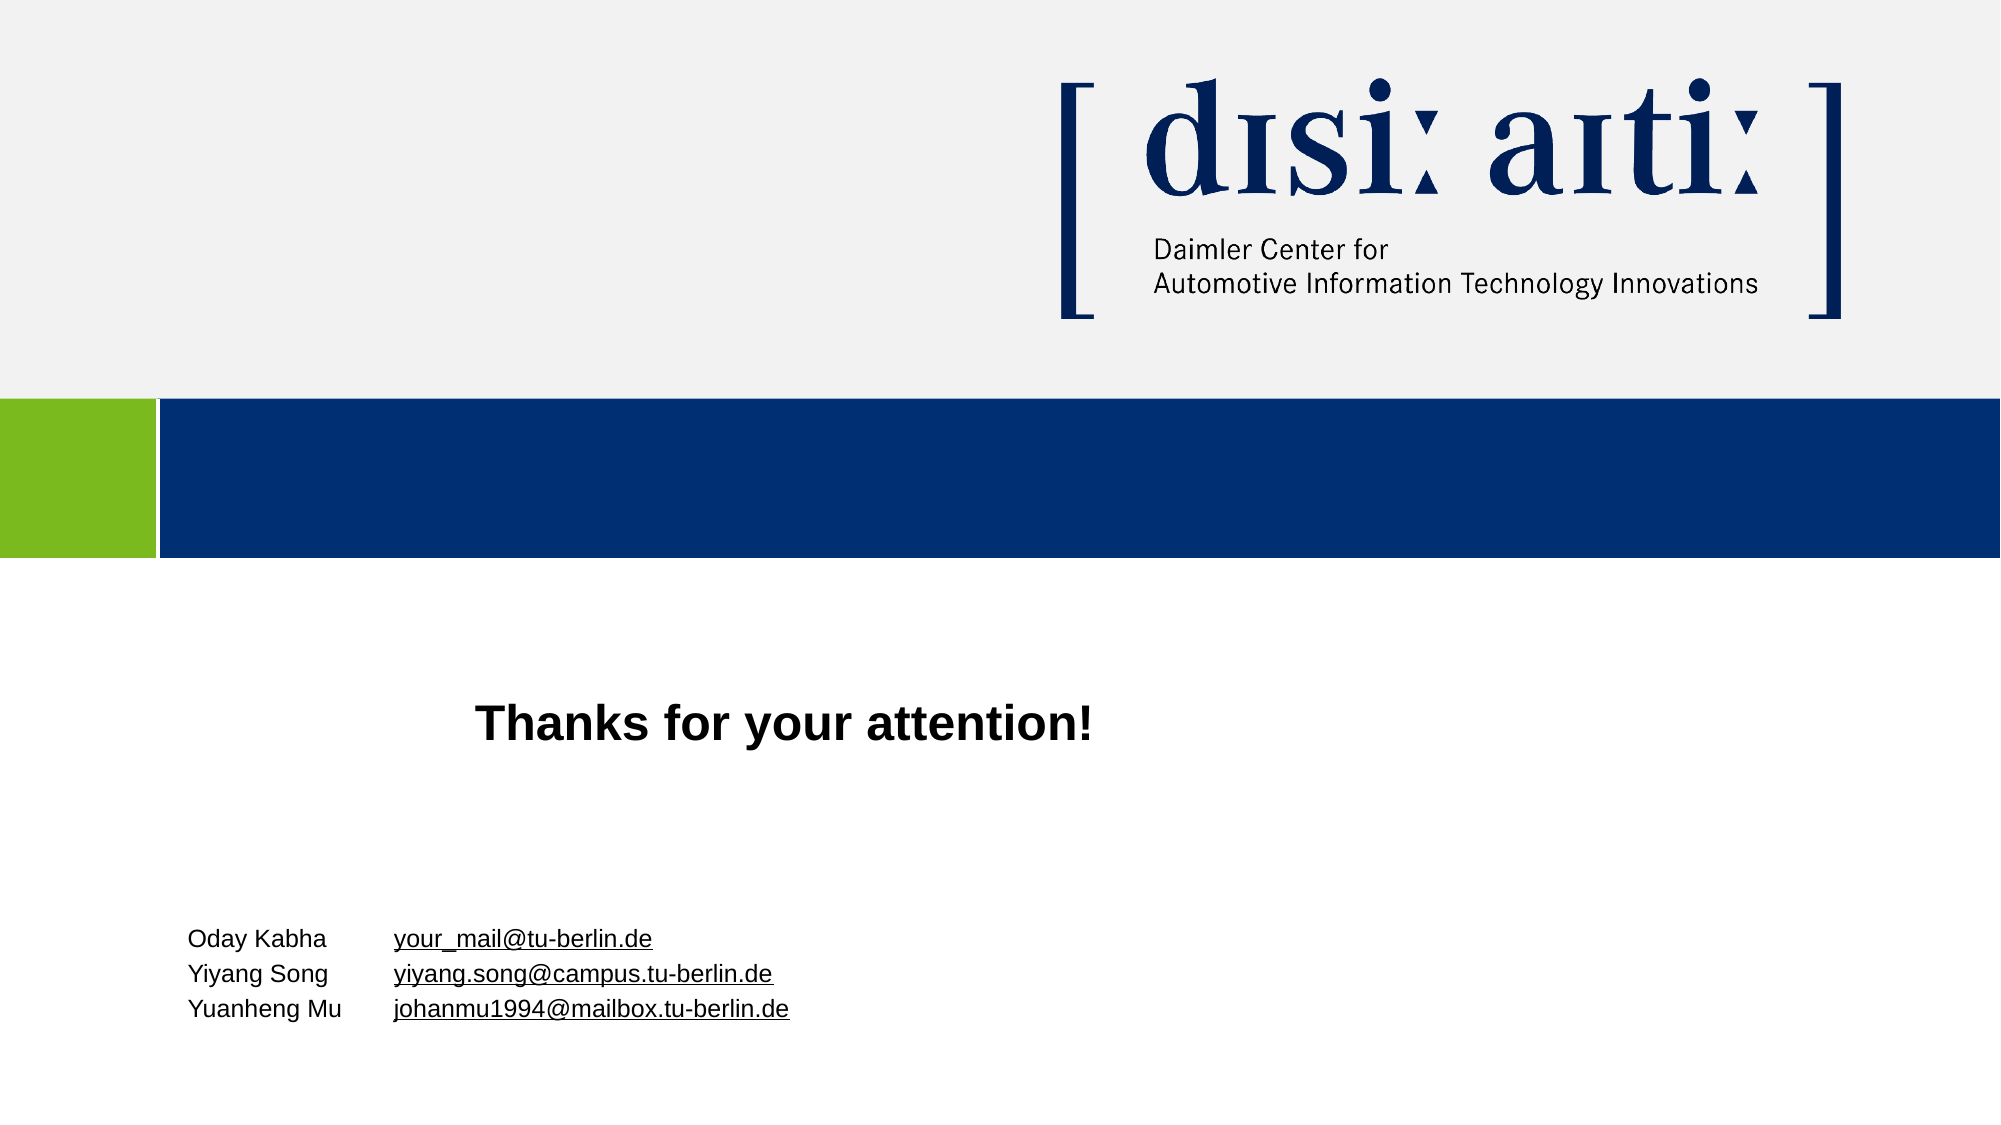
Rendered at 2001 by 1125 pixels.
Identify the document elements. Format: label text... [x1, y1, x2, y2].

picture [1061, 78, 1841, 319]
text_box Oday Kabha your_mail@tu-berlin.de Yiyang Song yiyang.song@campus.tu-berlin.de Yuanheng Mu johanmu1994@mailbox.tu-berlin.de [187, 887, 1870, 1046]
title Thanks for your attention! [474, 675, 1513, 782]
